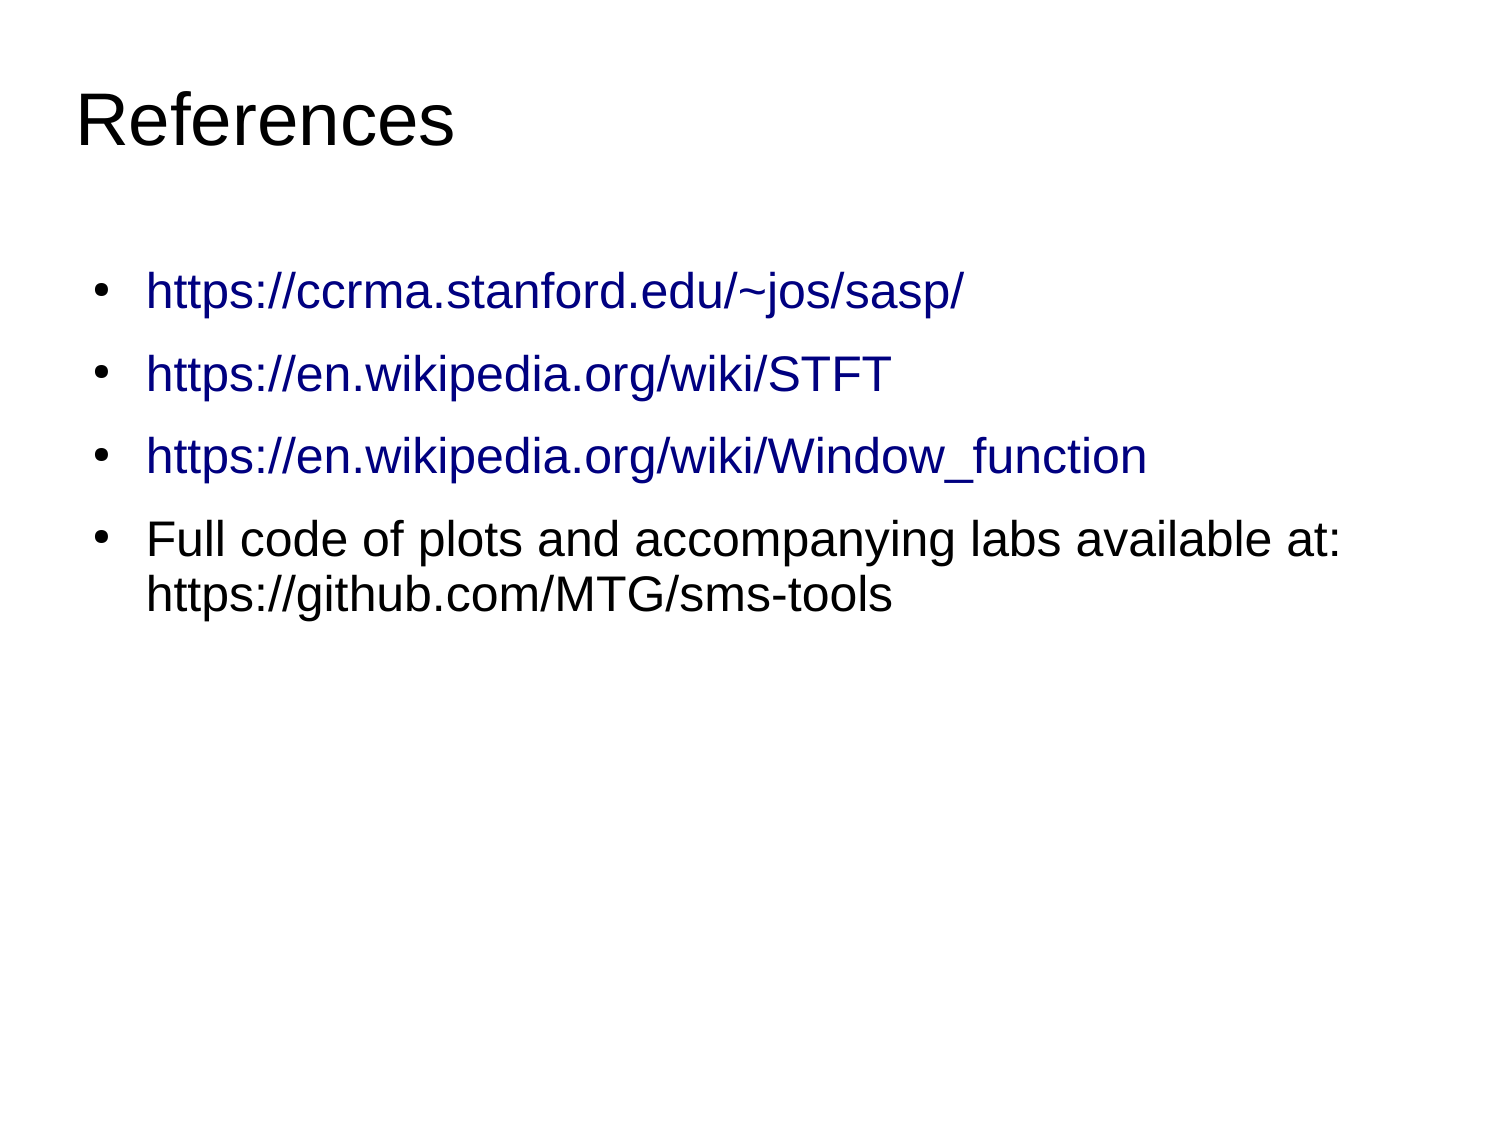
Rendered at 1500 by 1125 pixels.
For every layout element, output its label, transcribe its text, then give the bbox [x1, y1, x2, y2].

list https://ccrma.stanford.edu/~jos/sasp/ https://en.wikipedia.org/wiki/STFT https://en.wikipedia.org/wiki/Window_function Full code of plots and accompanying labs available at: https://github.com/MTG/sms-tools [75, 263, 1425, 916]
title References [75, 44, 1425, 196]
